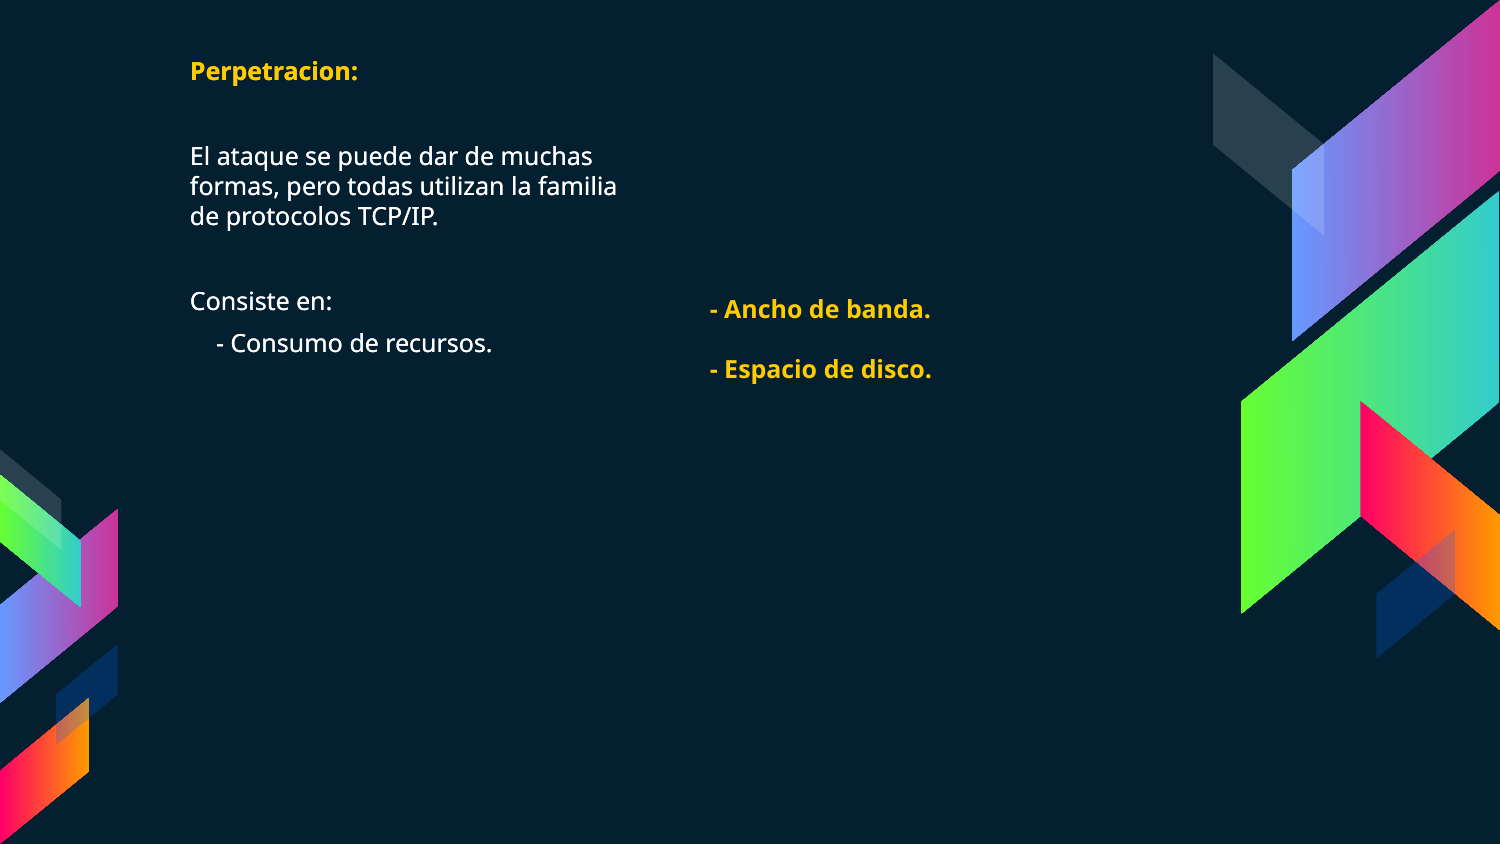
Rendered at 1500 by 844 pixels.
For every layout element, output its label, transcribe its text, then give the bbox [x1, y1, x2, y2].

list Perpetracion: El ataque se puede dar de muchas formas, pero todas utilizan la familia de protocolos TCP/IP. Consiste en: - Consumo de recursos. [175, 40, 655, 512]
list - Ancho de banda. - Espacio de disco. [694, 40, 1175, 512]
